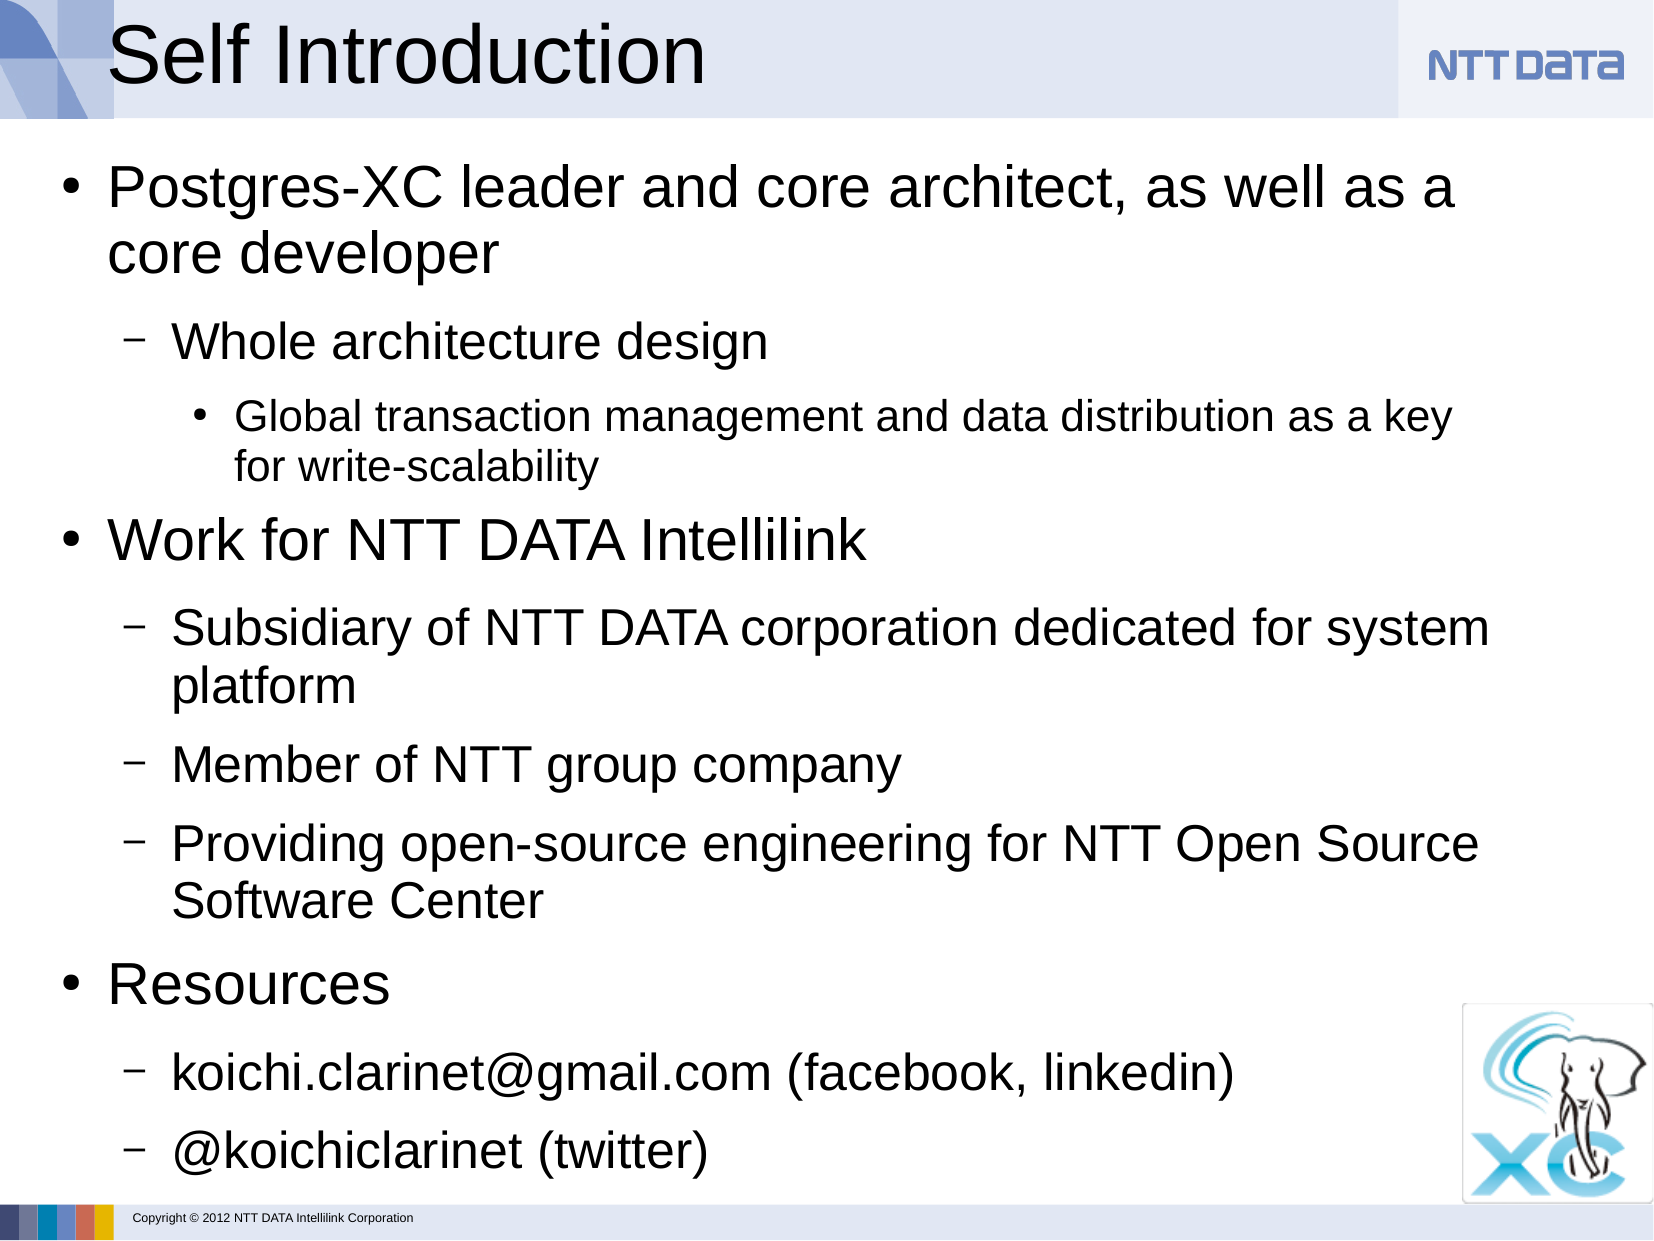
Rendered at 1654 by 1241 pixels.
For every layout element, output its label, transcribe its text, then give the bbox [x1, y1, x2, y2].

list Postgres-XC leader and core architect, as well as a core developer Whole architecture design Global transaction management and data distribution as a key for write-scalability Work for NTT DATA Intellilink Subsidiary of NTT DATA corporation dedicated for system platform Member of NTT group company Providing open-source engineering for NTT Open Source Software Center Resources koichi.clarinet@gmail.com (facebook, linkedin) @koichiclarinet (twitter) [44, 153, 1501, 1182]
picture [1429, 50, 1624, 80]
title Self Introduction [106, 7, 1399, 101]
picture [0, 0, 114, 119]
picture [1462, 1003, 1654, 1204]
